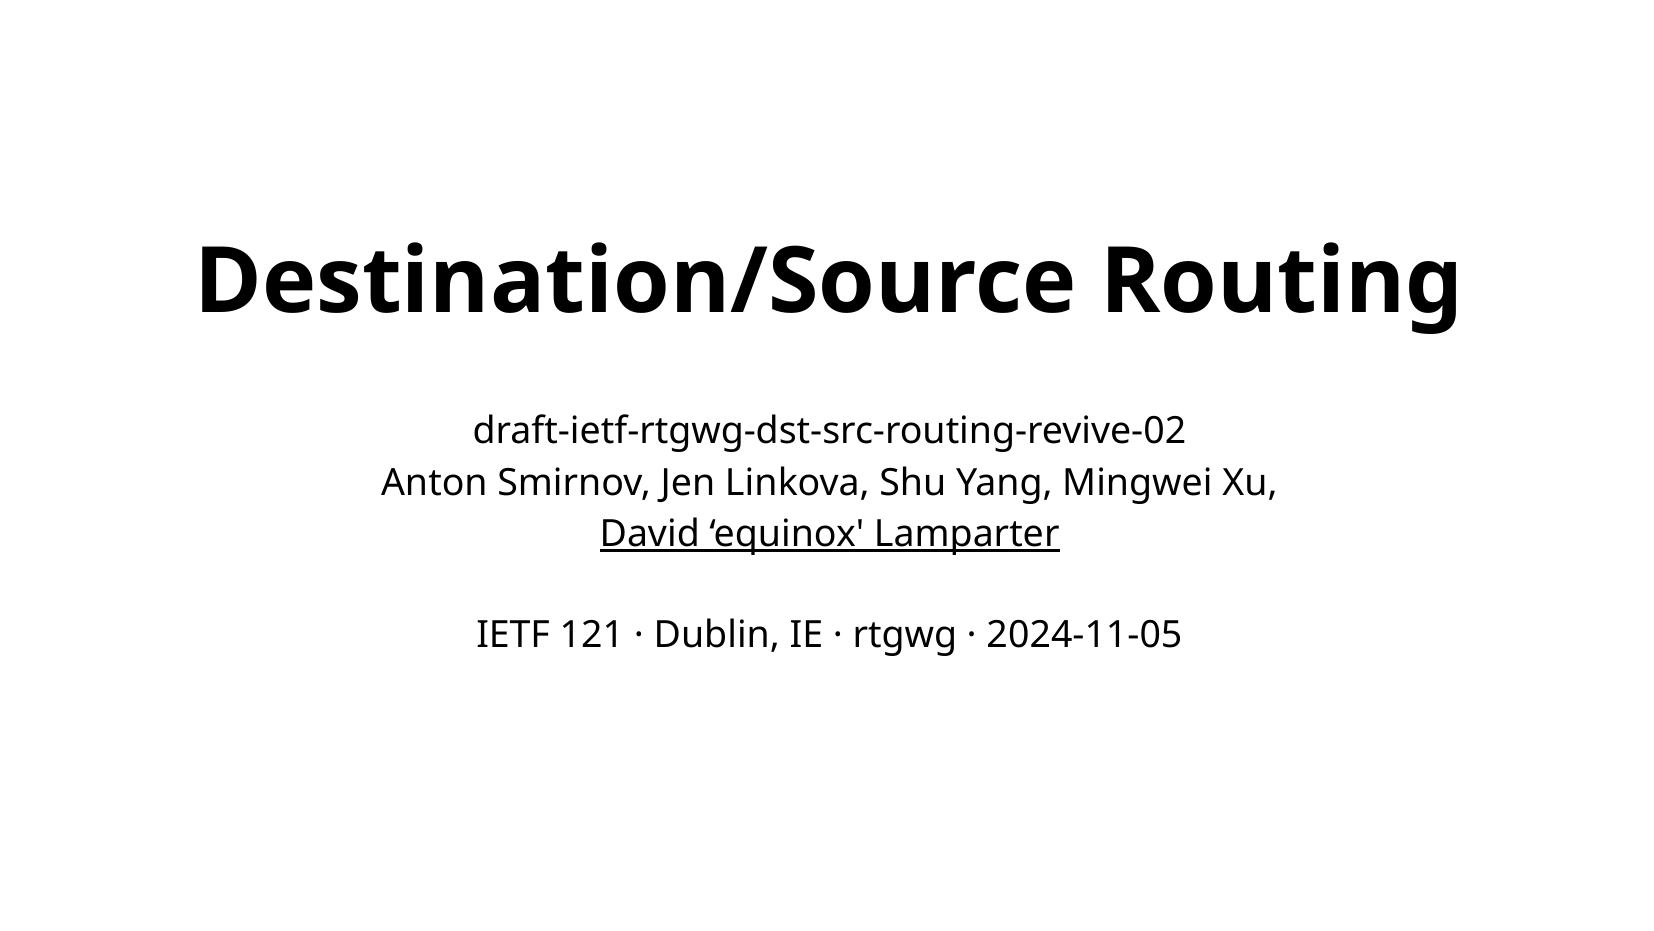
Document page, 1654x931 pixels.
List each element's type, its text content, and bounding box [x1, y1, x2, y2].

title Destination/Source Routing [88, 164, 1571, 389]
subtitle draft-ietf-rtgwg-dst-src-routing-revive-02 Anton Smirnov, Jen Linkova, Shu Yang, Mingwei Xu, David ‘equinox' Lamparter IETF 121 · Dublin, IE · rtgwg · 2024-11-05 [88, 413, 1571, 650]
